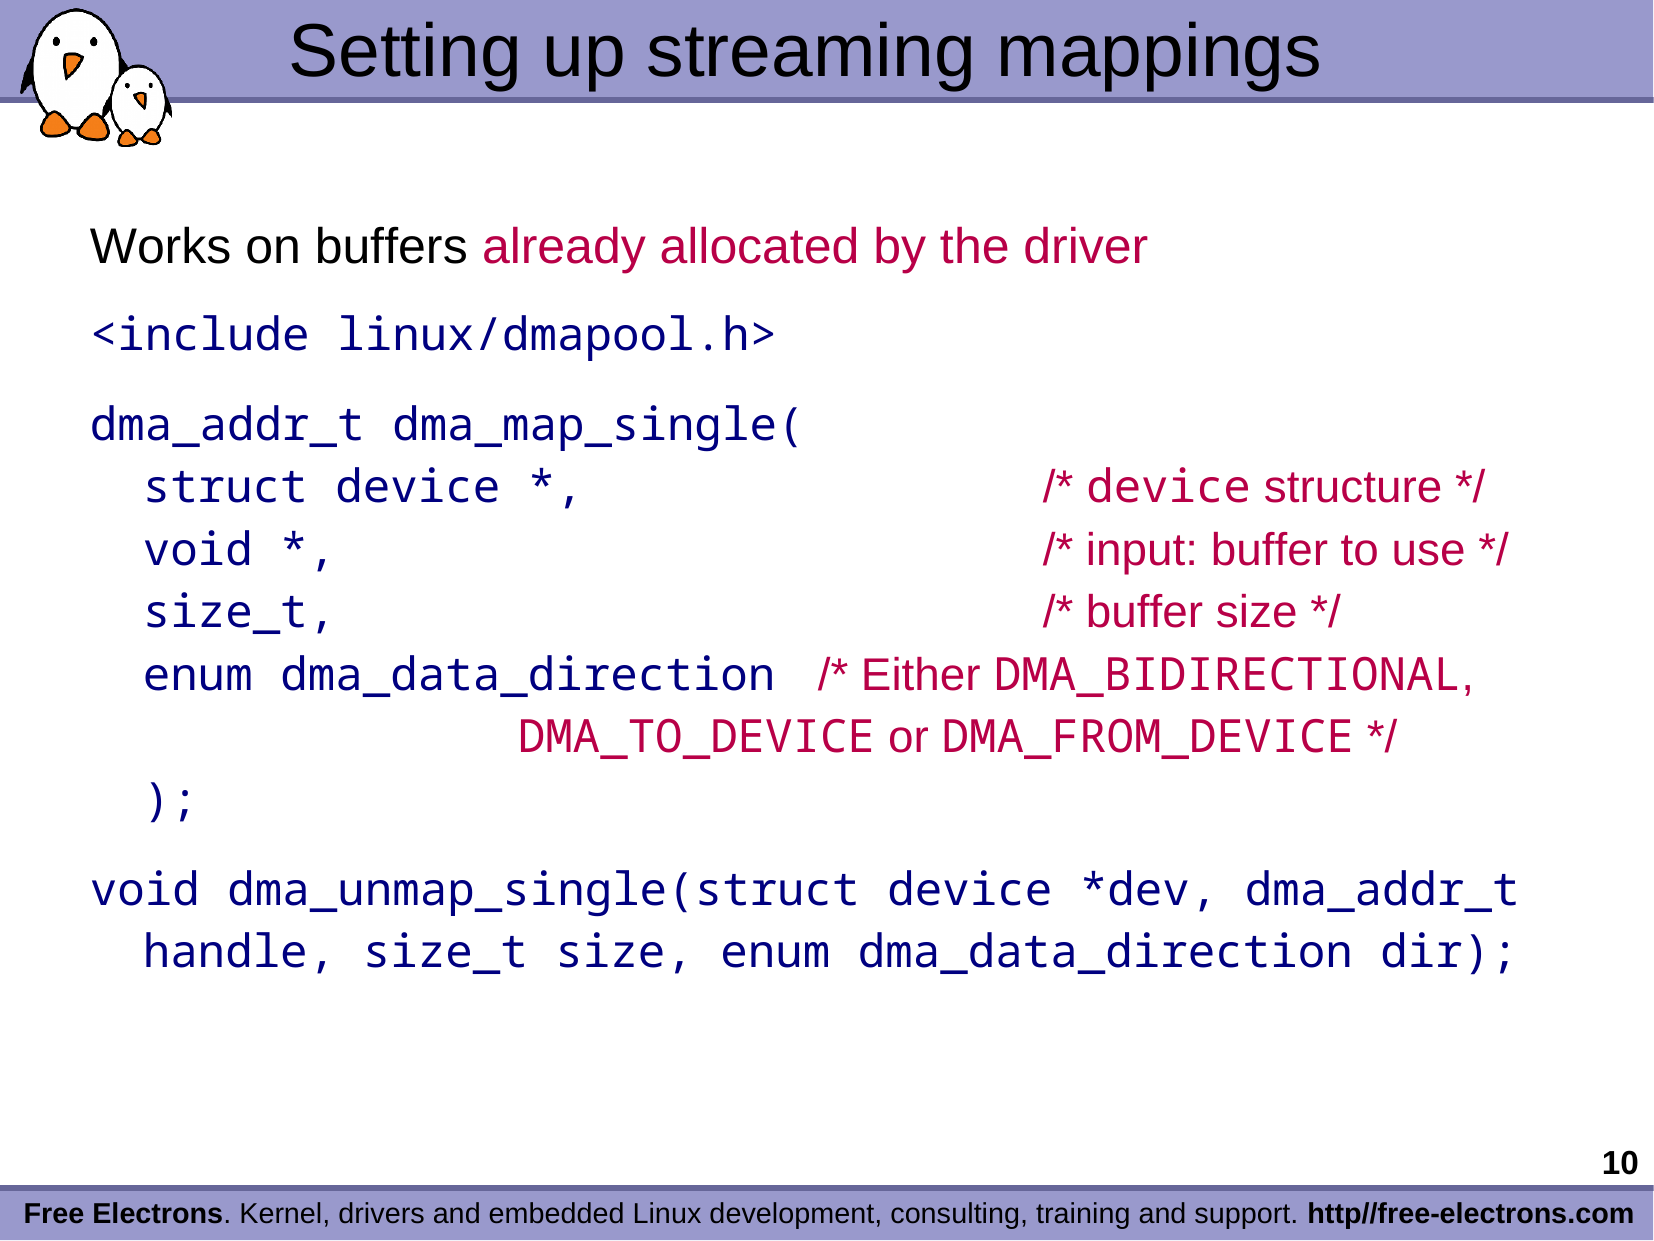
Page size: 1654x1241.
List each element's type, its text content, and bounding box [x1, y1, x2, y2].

list Works on buffers already allocated by the driver <include linux/dmapool.h> dma_addr_t dma_map_single( struct device *, /* device structure */ void *, /* input: buffer to use */ size_t, /* buffer size */ enum dma_data_direction /* Either DMA_BIDIRECTIONAL, DMA_TO_DEVICE or DMA_FROM_DEVICE */ ); void dma_unmap_single(struct device *dev, dma_addr_t handle, size_t size, enum dma_data_direction dir); [72, 218, 1600, 1069]
picture [20, 8, 172, 147]
title Setting up streaming mappings [60, 0, 1551, 101]
